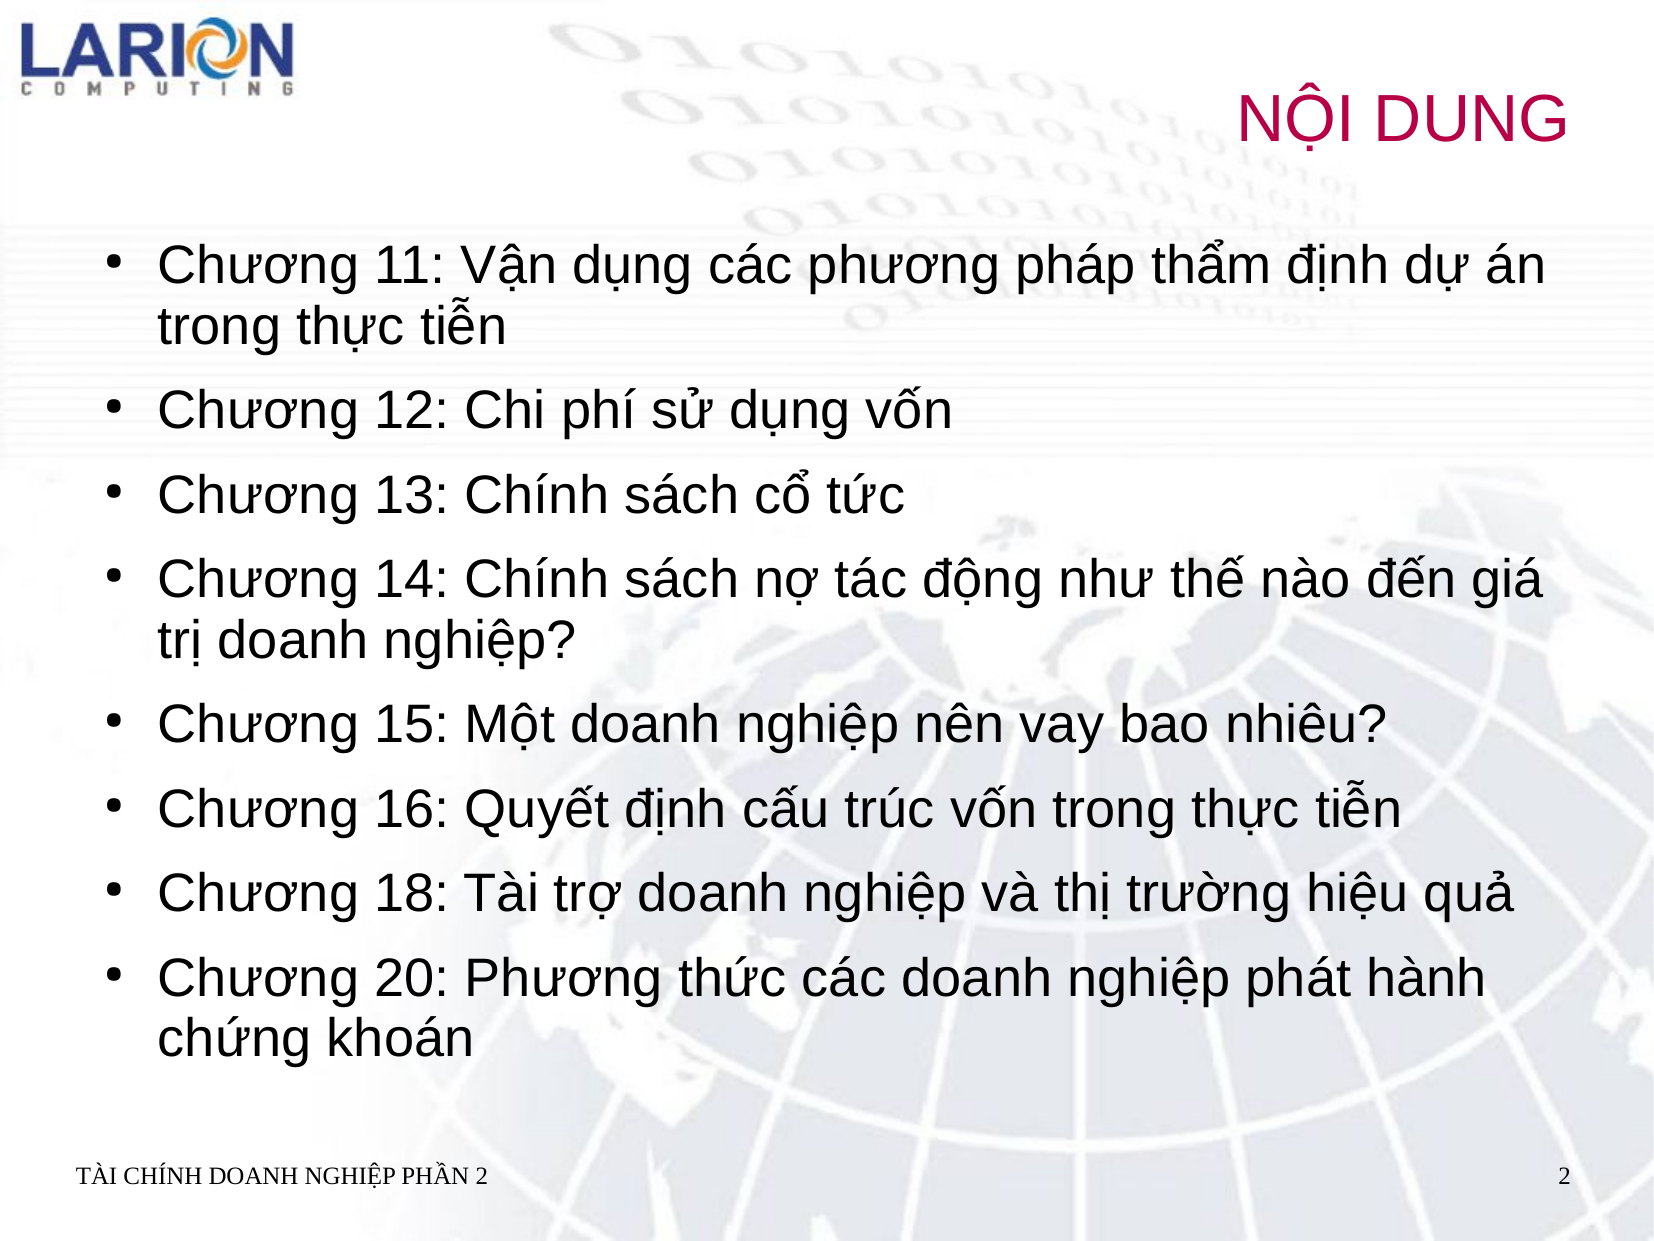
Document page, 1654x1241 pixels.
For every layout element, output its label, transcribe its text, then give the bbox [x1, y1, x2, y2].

title NỘI DUNG [300, 49, 1571, 188]
list Chương 11: Vận dụng các phương pháp thẩm định dự án trong thực tiễn Chương 12: Chi phí sử dụng vốn Chương 13: Chính sách cổ tức Chương 14: Chính sách nợ tác động như thế nào đến giá trị doanh nghiệp? Chương 15: Một doanh nghiệp nên vay bao nhiêu? Chương 16: Quyết định cấu trúc vốn trong thực tiễn Chương 18: Tài trợ doanh nghiệp và thị trường hiệu quả Chương 20: Phương thức các doanh nghiệp phát hành chứng khoán [86, 234, 1576, 1069]
picture [0, 0, 1654, 1241]
